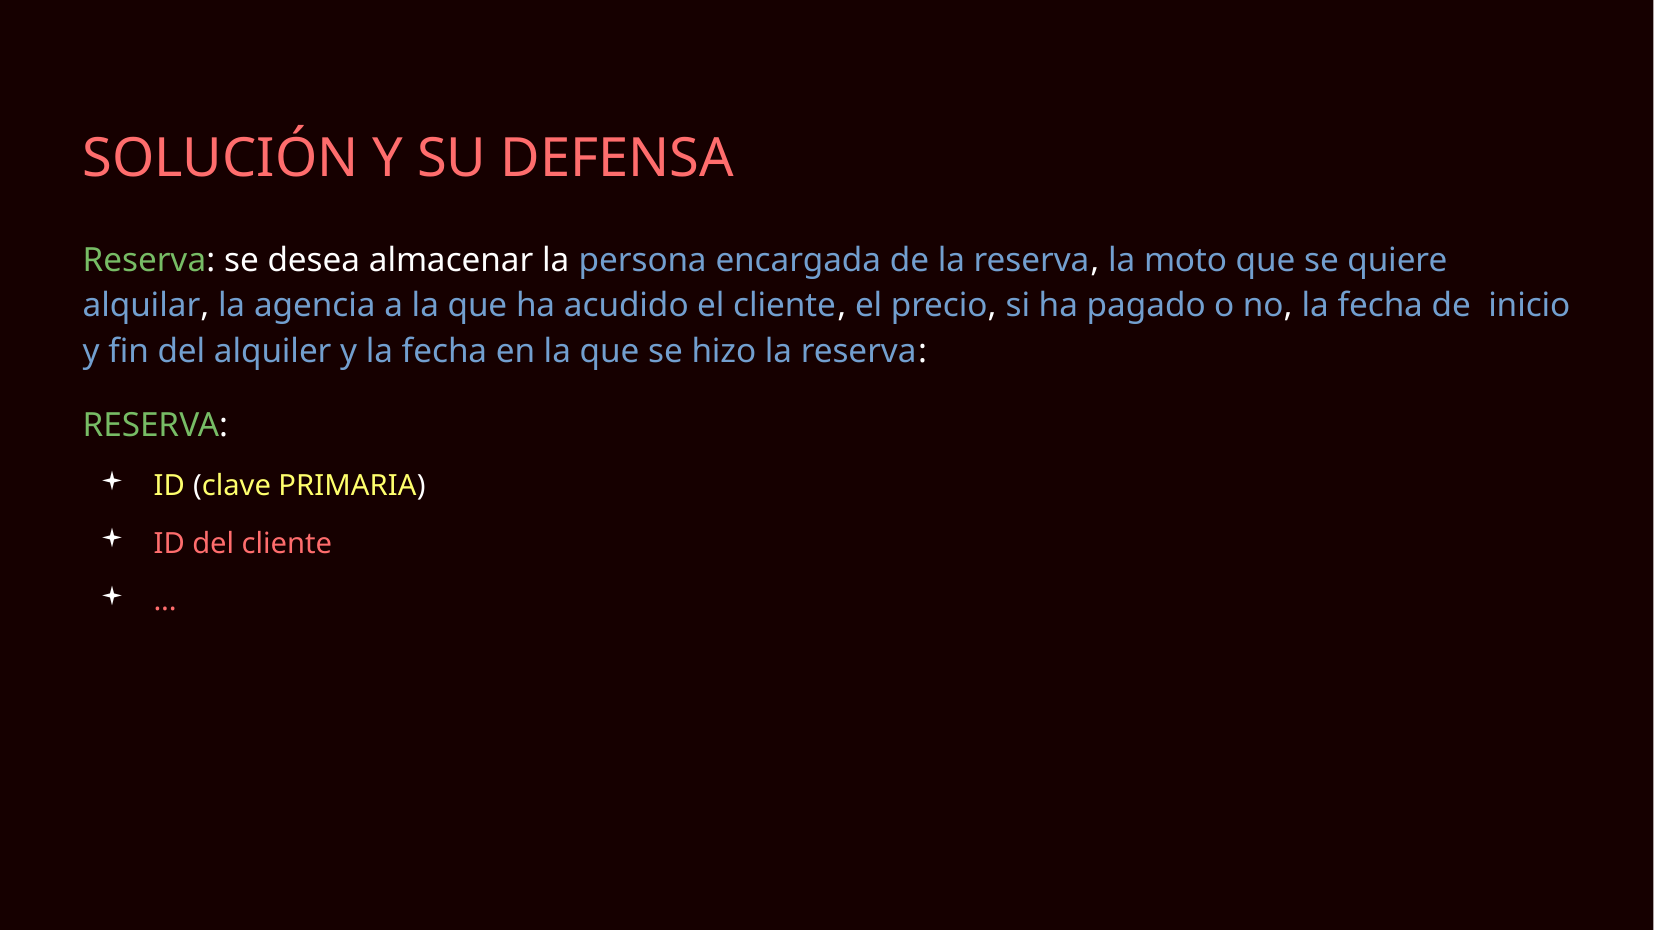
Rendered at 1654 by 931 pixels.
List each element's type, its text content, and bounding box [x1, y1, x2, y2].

list Reserva: se desea almacenar la persona encargada de la reserva, la moto que se quiere alquilar, la agencia a la que ha acudido el cliente, el precio, si ha pagado o no, la fecha de inicio y fin del alquiler y la fecha en la que se hizo la reserva: RESERVA: ID (clave PRIMARIA) ID del cliente ... [82, 236, 1571, 857]
title SOLUCIÓN Y SU DEFENSA [82, 37, 1571, 193]
